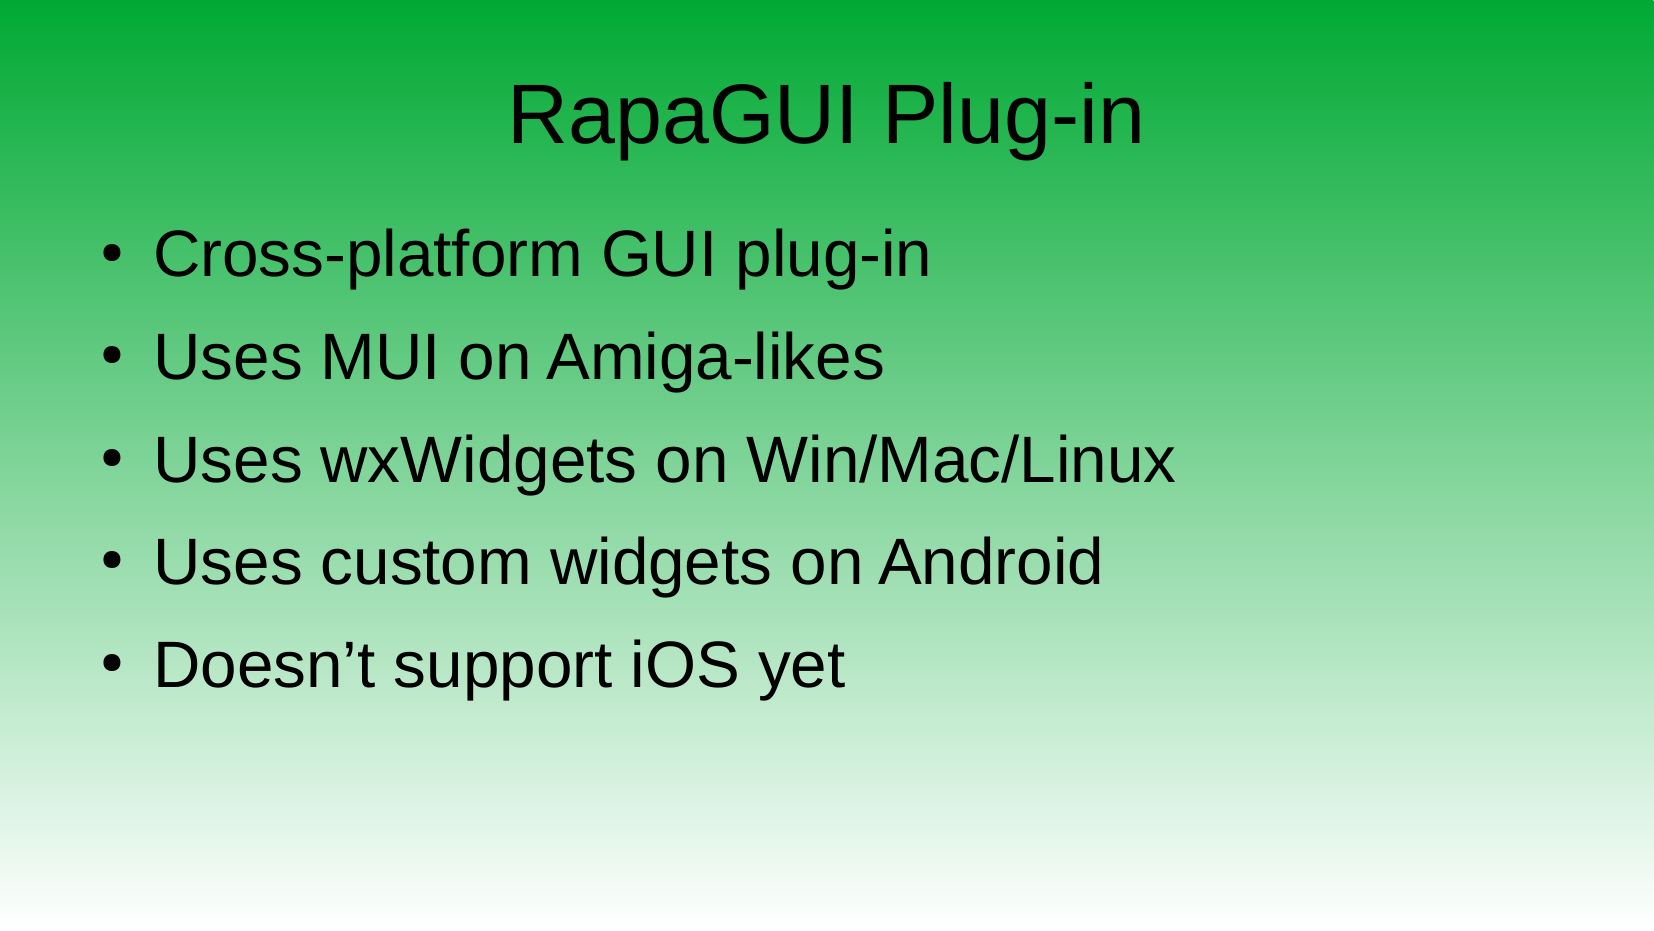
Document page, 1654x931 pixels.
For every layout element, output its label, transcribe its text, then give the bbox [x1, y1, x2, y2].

title RapaGUI Plug-in [82, 36, 1571, 193]
list Cross-platform GUI plug-in Uses MUI on Amiga-likes Uses wxWidgets on Win/Mac/Linux Uses custom widgets on Android Doesn’t support iOS yet [82, 217, 1571, 757]
